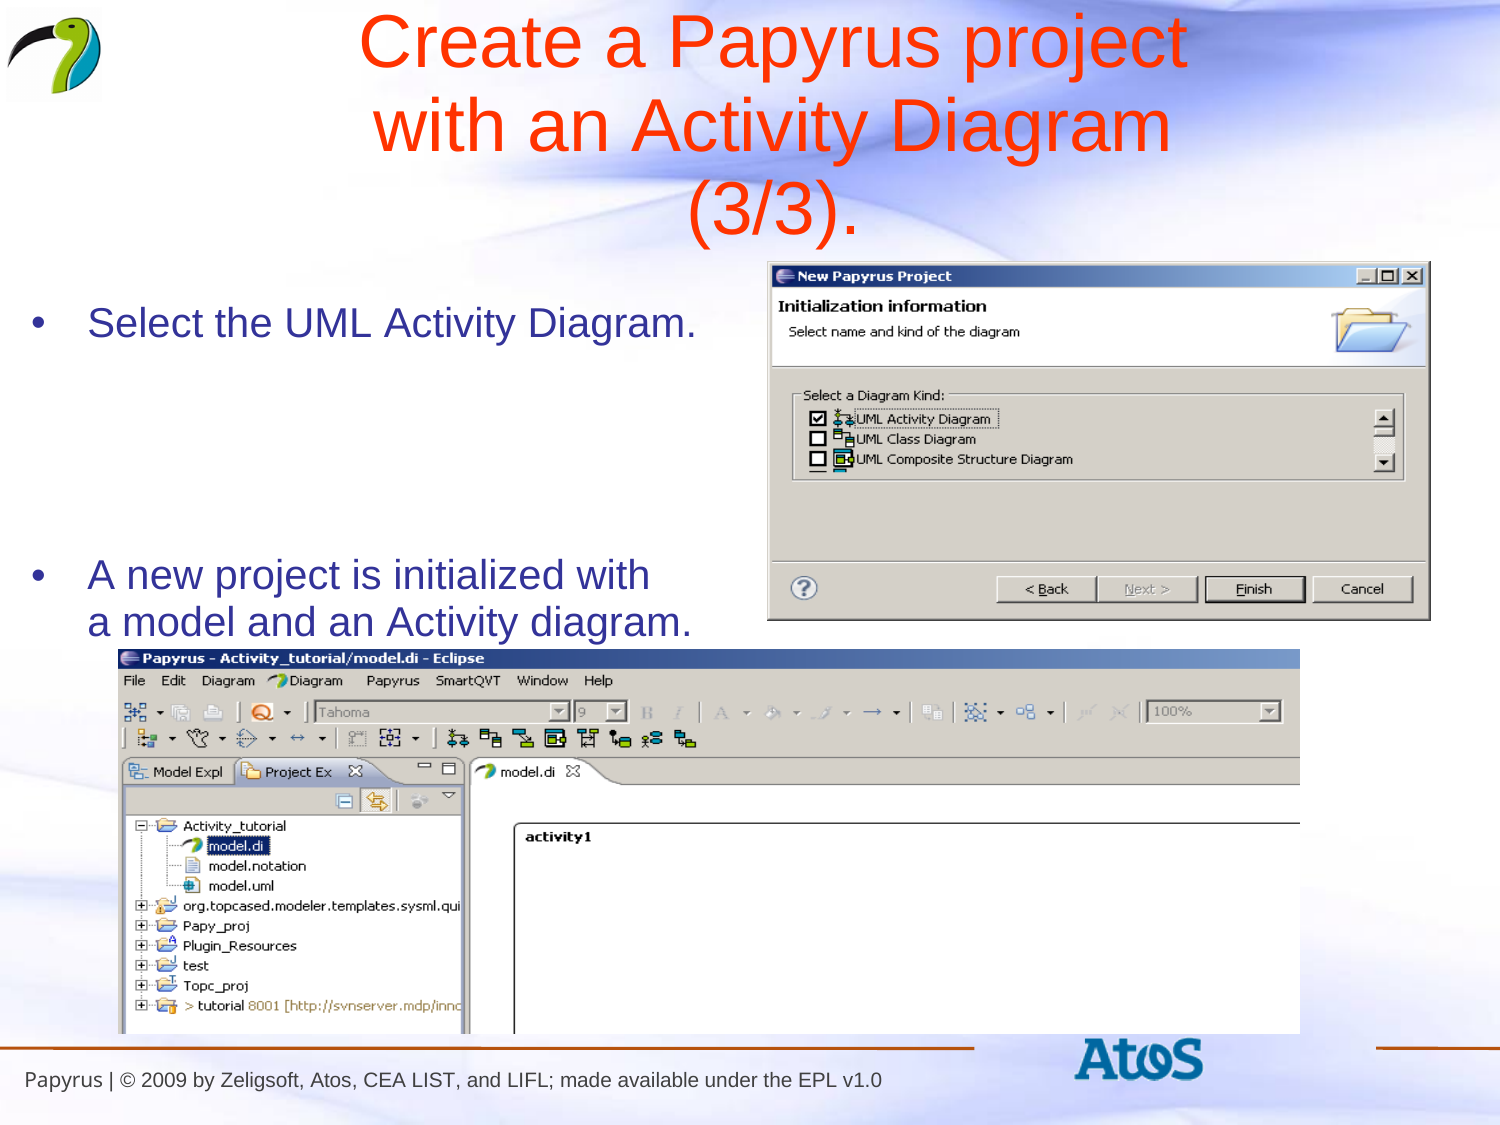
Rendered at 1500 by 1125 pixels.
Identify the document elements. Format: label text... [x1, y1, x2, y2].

picture [0, 0, 1500, 1125]
list Select the UML Activity Diagram. A new project is initialized with a model and an Activity diagram. [31, 236, 1469, 975]
picture [767, 261, 1431, 621]
title Create a Papyrus project with an Activity Diagram (3/3). [283, 0, 1264, 236]
